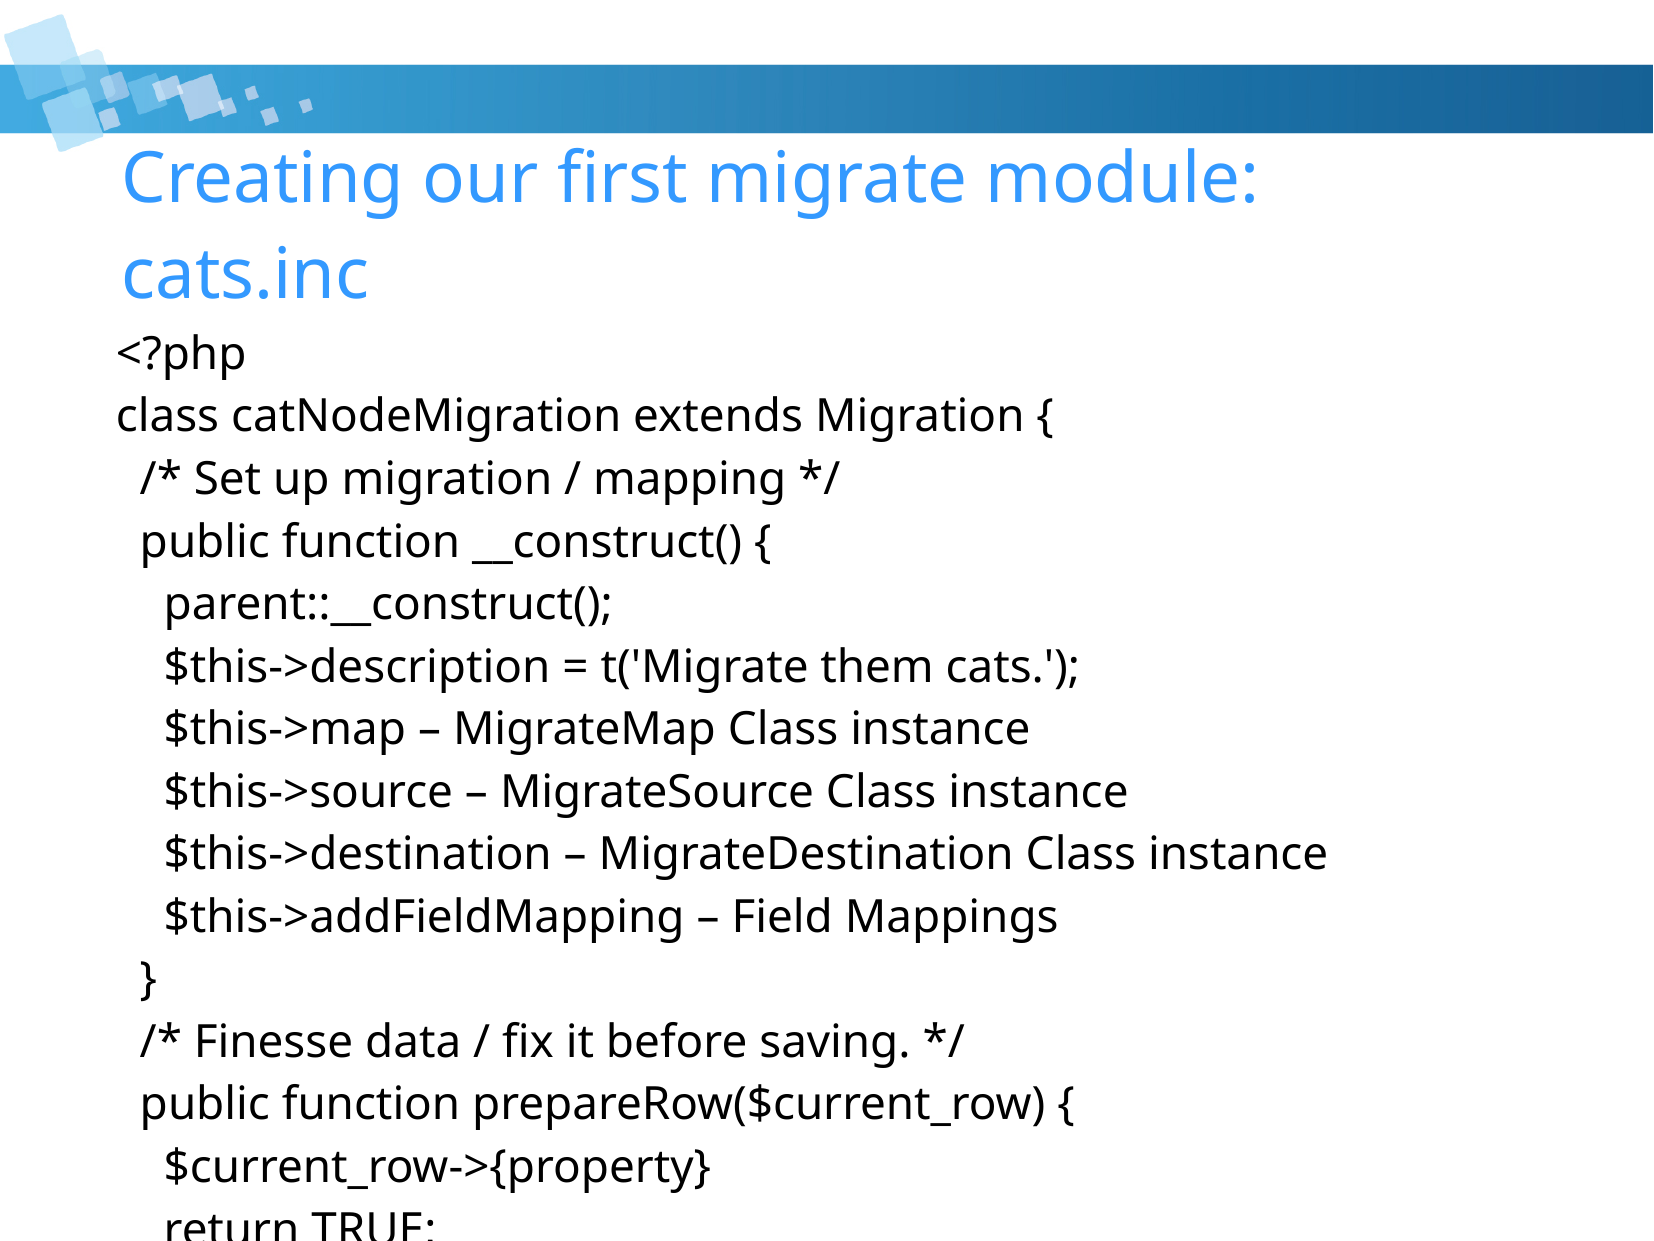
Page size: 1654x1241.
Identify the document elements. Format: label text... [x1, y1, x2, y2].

title Creating our first migrate module: cats.inc [121, 119, 1534, 320]
picture [0, 0, 1653, 1238]
list <?php class catNodeMigration extends Migration { /* Set up migration / mapping */ public function __construct() { parent::__construct(); $this->description = t('Migrate them cats.'); $this->map – MigrateMap Class instance $this->source – MigrateSource Class instance $this->destination – MigrateDestination Class instance $this->addFieldMapping – Field Mappings } /* Finesse data / fix it before saving. */ public function prepareRow($current_row) { $current_row->{property} return TRUE; } } [45, 320, 1636, 1241]
